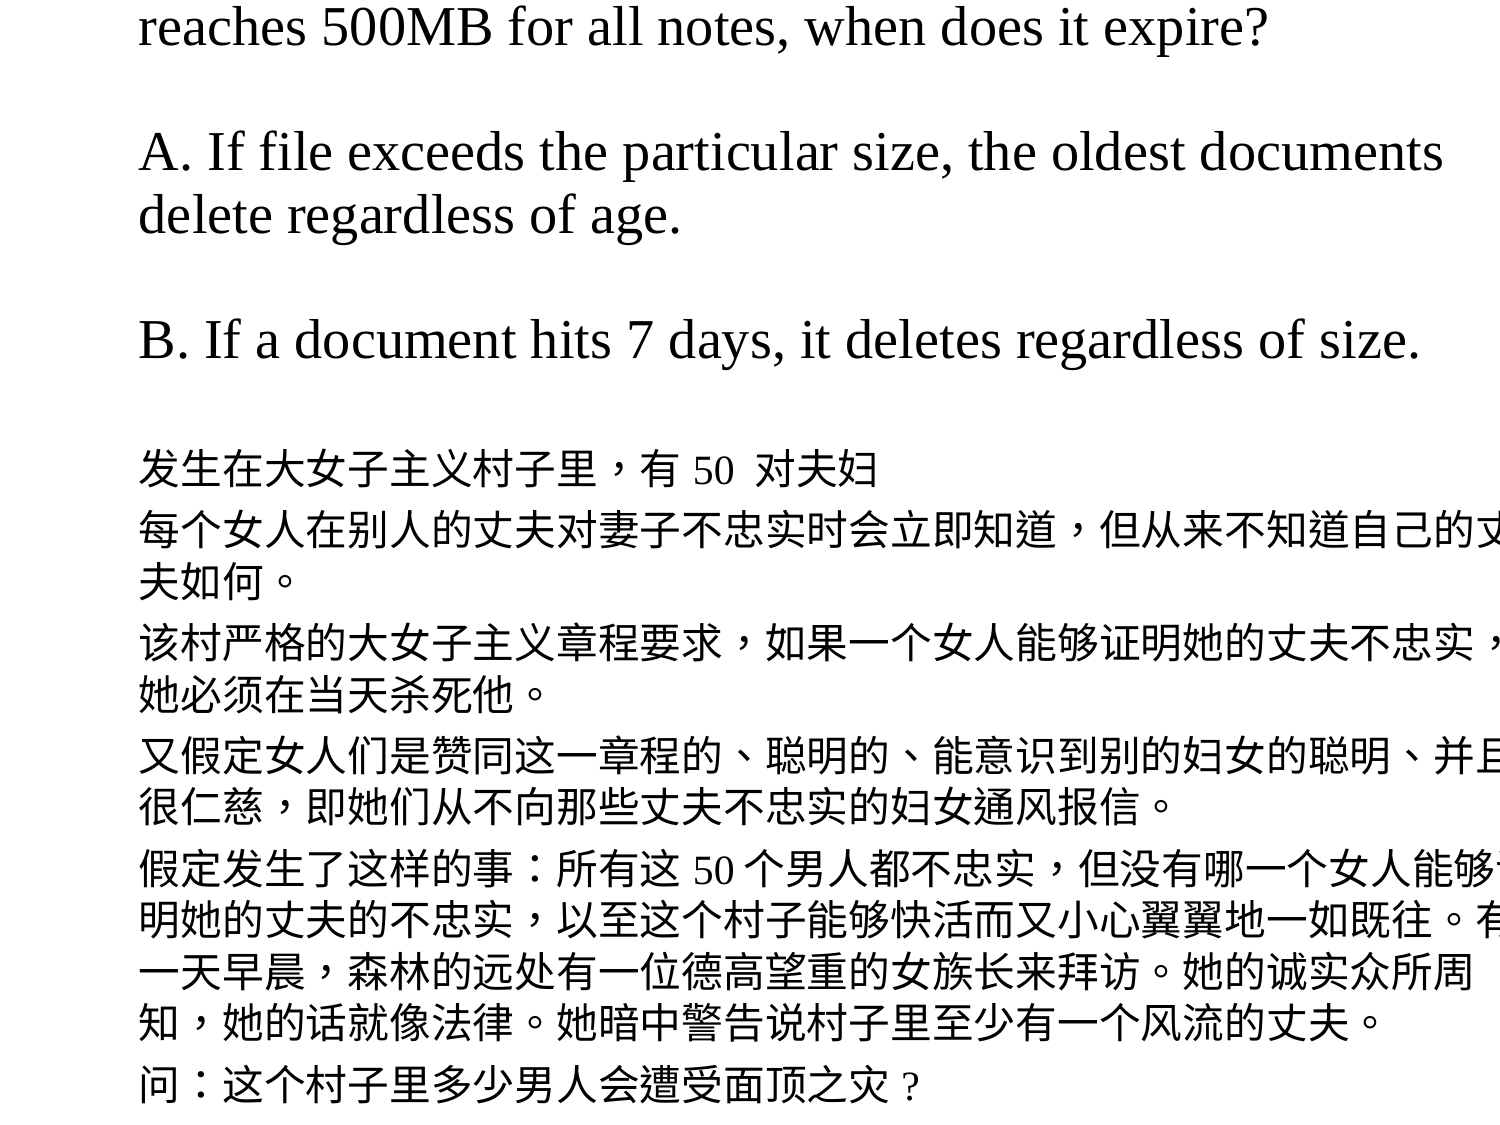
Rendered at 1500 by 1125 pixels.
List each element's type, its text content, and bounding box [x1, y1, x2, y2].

text_box You set up expiration policy on NNTP for 7days or when it reaches 500MB for all notes, when does it expire? A. If file exceeds the particular size, the oldest documents delete regardless of age. B. If a document hits 7 days, it deletes regardless of size. 发生在大女子主义村子里，有50 对夫妇 每个女人在别人的丈夫对妻子不忠实时会立即知道，但从来不知道自己的丈夫如何。 该村严格的大女子主义章程要求，如果一个女人能够证明她的丈夫不忠实，她必须在当天杀死他。 又假定女人们是赞同这一章程的、聪明的、能意识到别的妇女的聪明、并且很仁慈，即她们从不向那些丈夫不忠实的妇女通风报信。 假定发生了这样的事：所有这50个男人都不忠实，但没有哪一个女人能够证明她的丈夫的不忠实，以至这个村子能够快活而又小心翼翼地一如既往。有一天早晨，森林的远处有一位德高望重的女族长来拜访。她的诚实众所周知，她的话就像法律。她暗中警告说村子里至少有一个风流的丈夫。 问：这个村子里多少男人会遭受面顶之灾? [123, 0, 1500, 1125]
